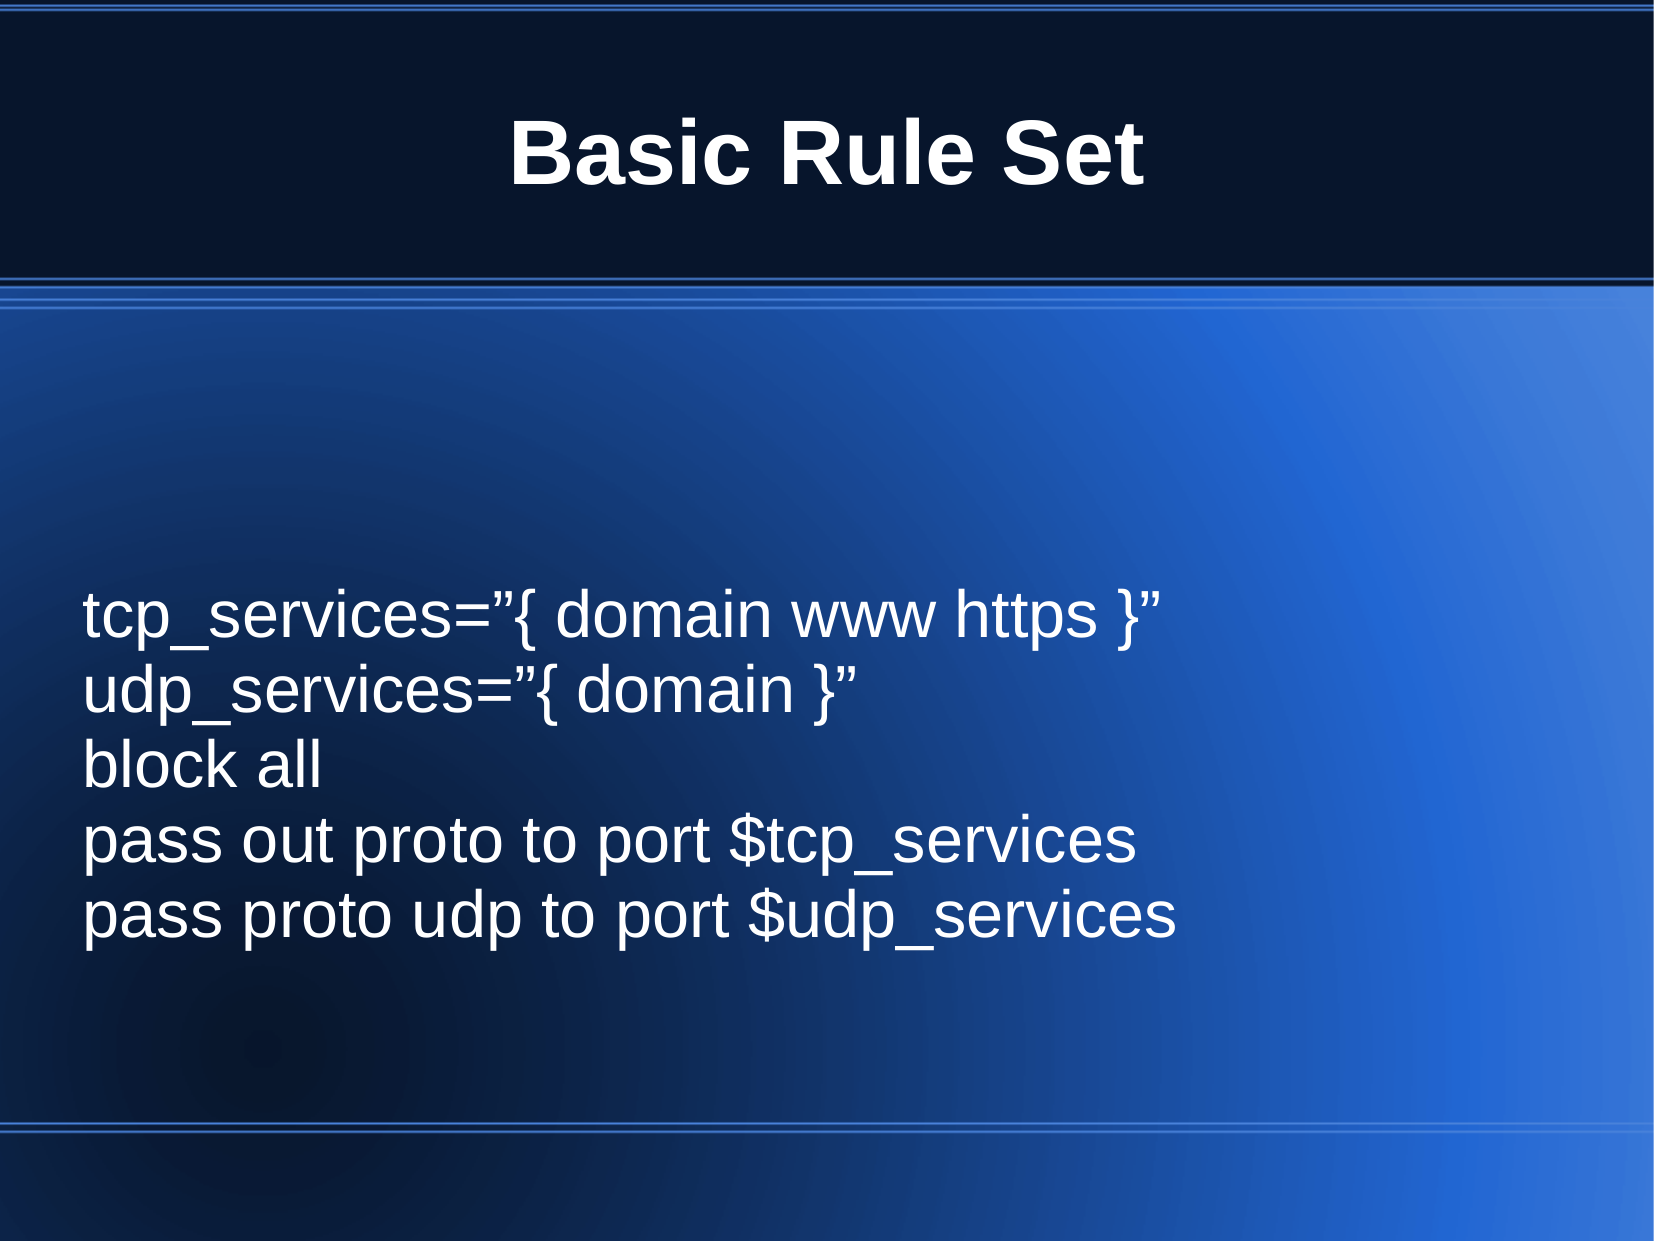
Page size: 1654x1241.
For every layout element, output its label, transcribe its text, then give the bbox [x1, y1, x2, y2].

picture [0, 0, 1654, 1241]
title Basic Rule Set [82, 49, 1571, 257]
subtitle tcp_services=”{ domain www https }” udp_services=”{ domain }” block all pass out proto to port $tcp_services pass proto udp to port $udp_services [82, 355, 1571, 1174]
